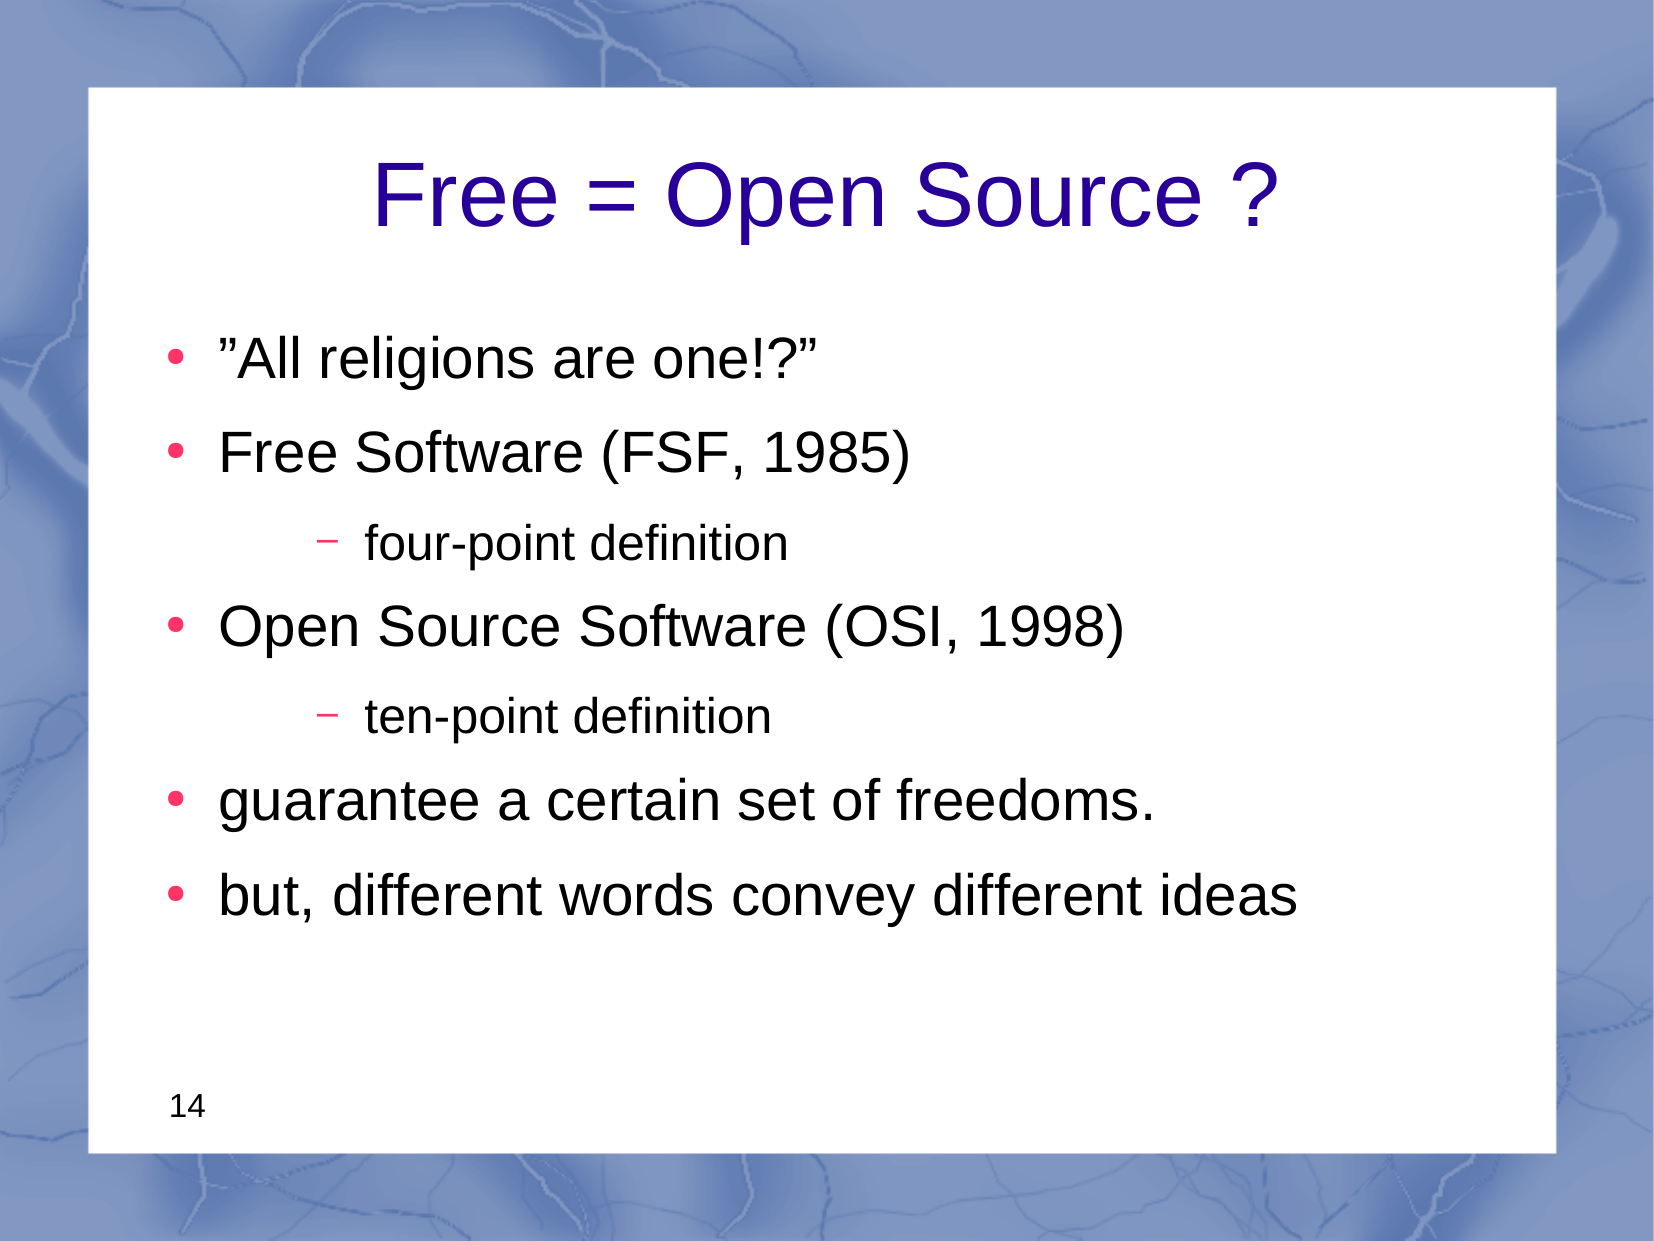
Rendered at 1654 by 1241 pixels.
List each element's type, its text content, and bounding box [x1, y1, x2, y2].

picture [0, 0, 1654, 1241]
title Free = Open Source ? [118, 90, 1536, 298]
list ”All religions are one!?” Free Software (FSF, 1985) four-point definition Open Source Software (OSI, 1998) ten-point definition guarantee a certain set of freedoms. but, different words convey different ideas [147, 325, 1506, 1045]
